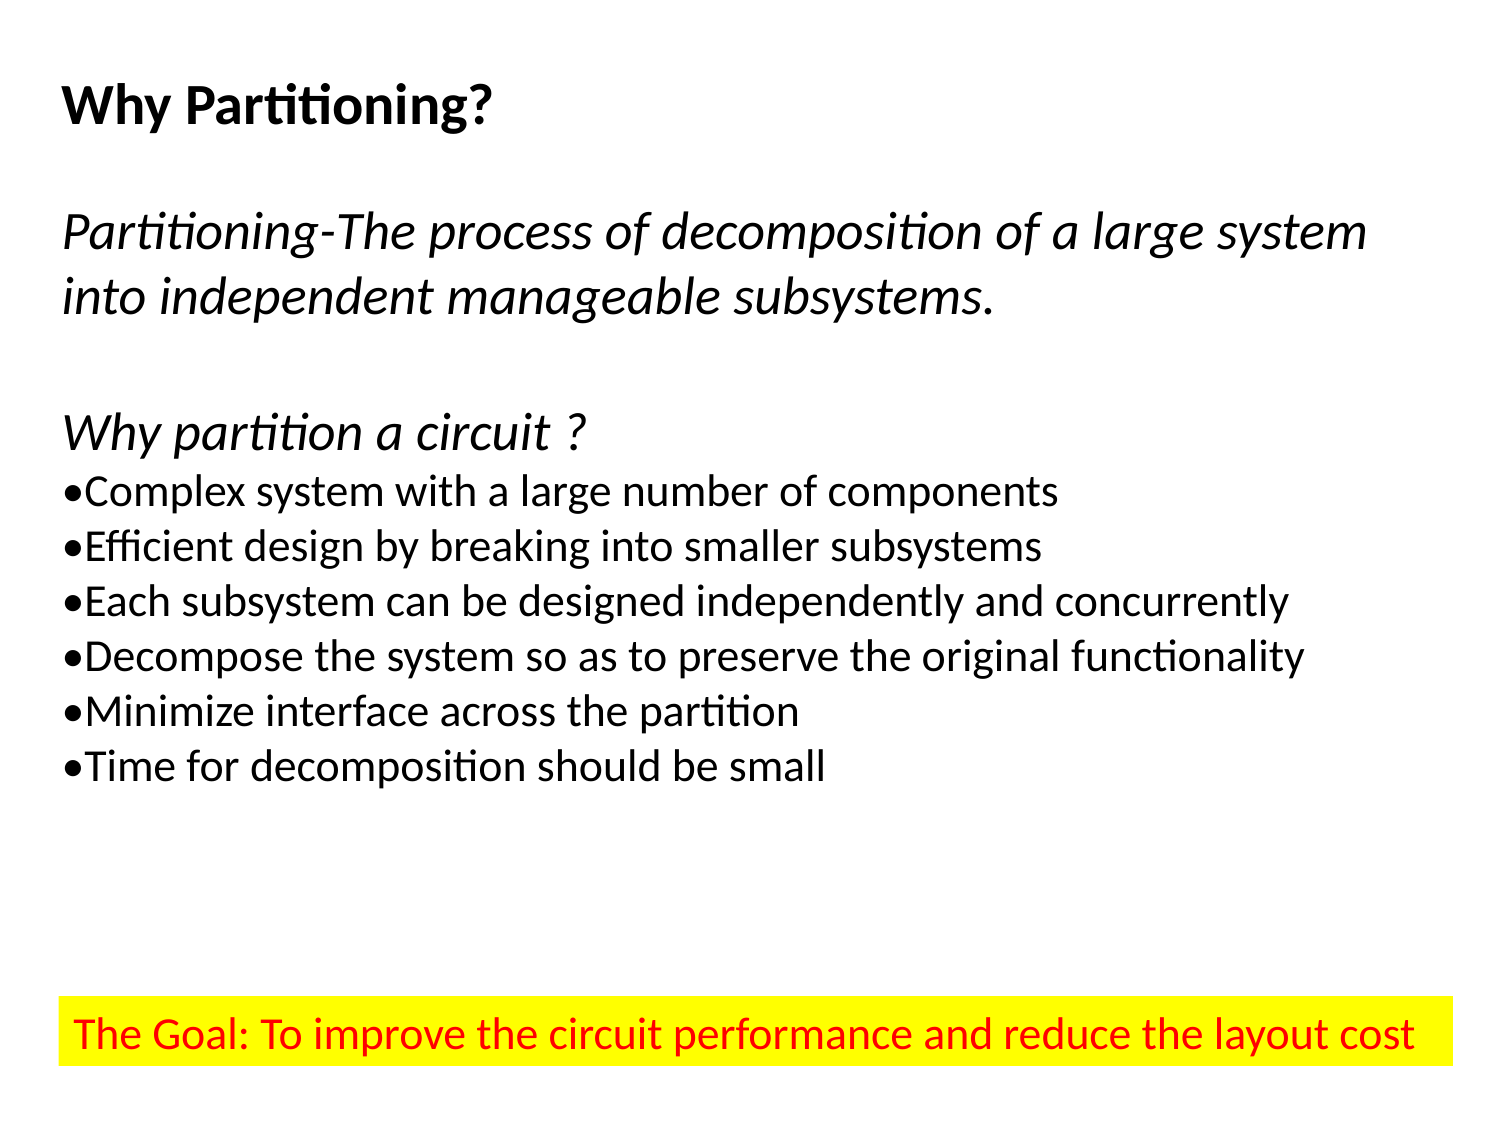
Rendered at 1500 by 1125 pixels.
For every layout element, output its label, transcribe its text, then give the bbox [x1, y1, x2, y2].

text_box Why Partitioning? Partitioning-The process of decomposition of a large system into independent manageable subsystems. Why partition a circuit ? •Complex system with a large number of components •Efficient design by breaking into smaller subsystems •Each subsystem can be designed independently and concurrently •Decompose the system so as to preserve the original functionality •Minimize interface across the partition •Time for decomposition should be small [46, 58, 1454, 799]
text_box The Goal: To improve the circuit performance and reduce the layout cost [58, 996, 1453, 1066]
